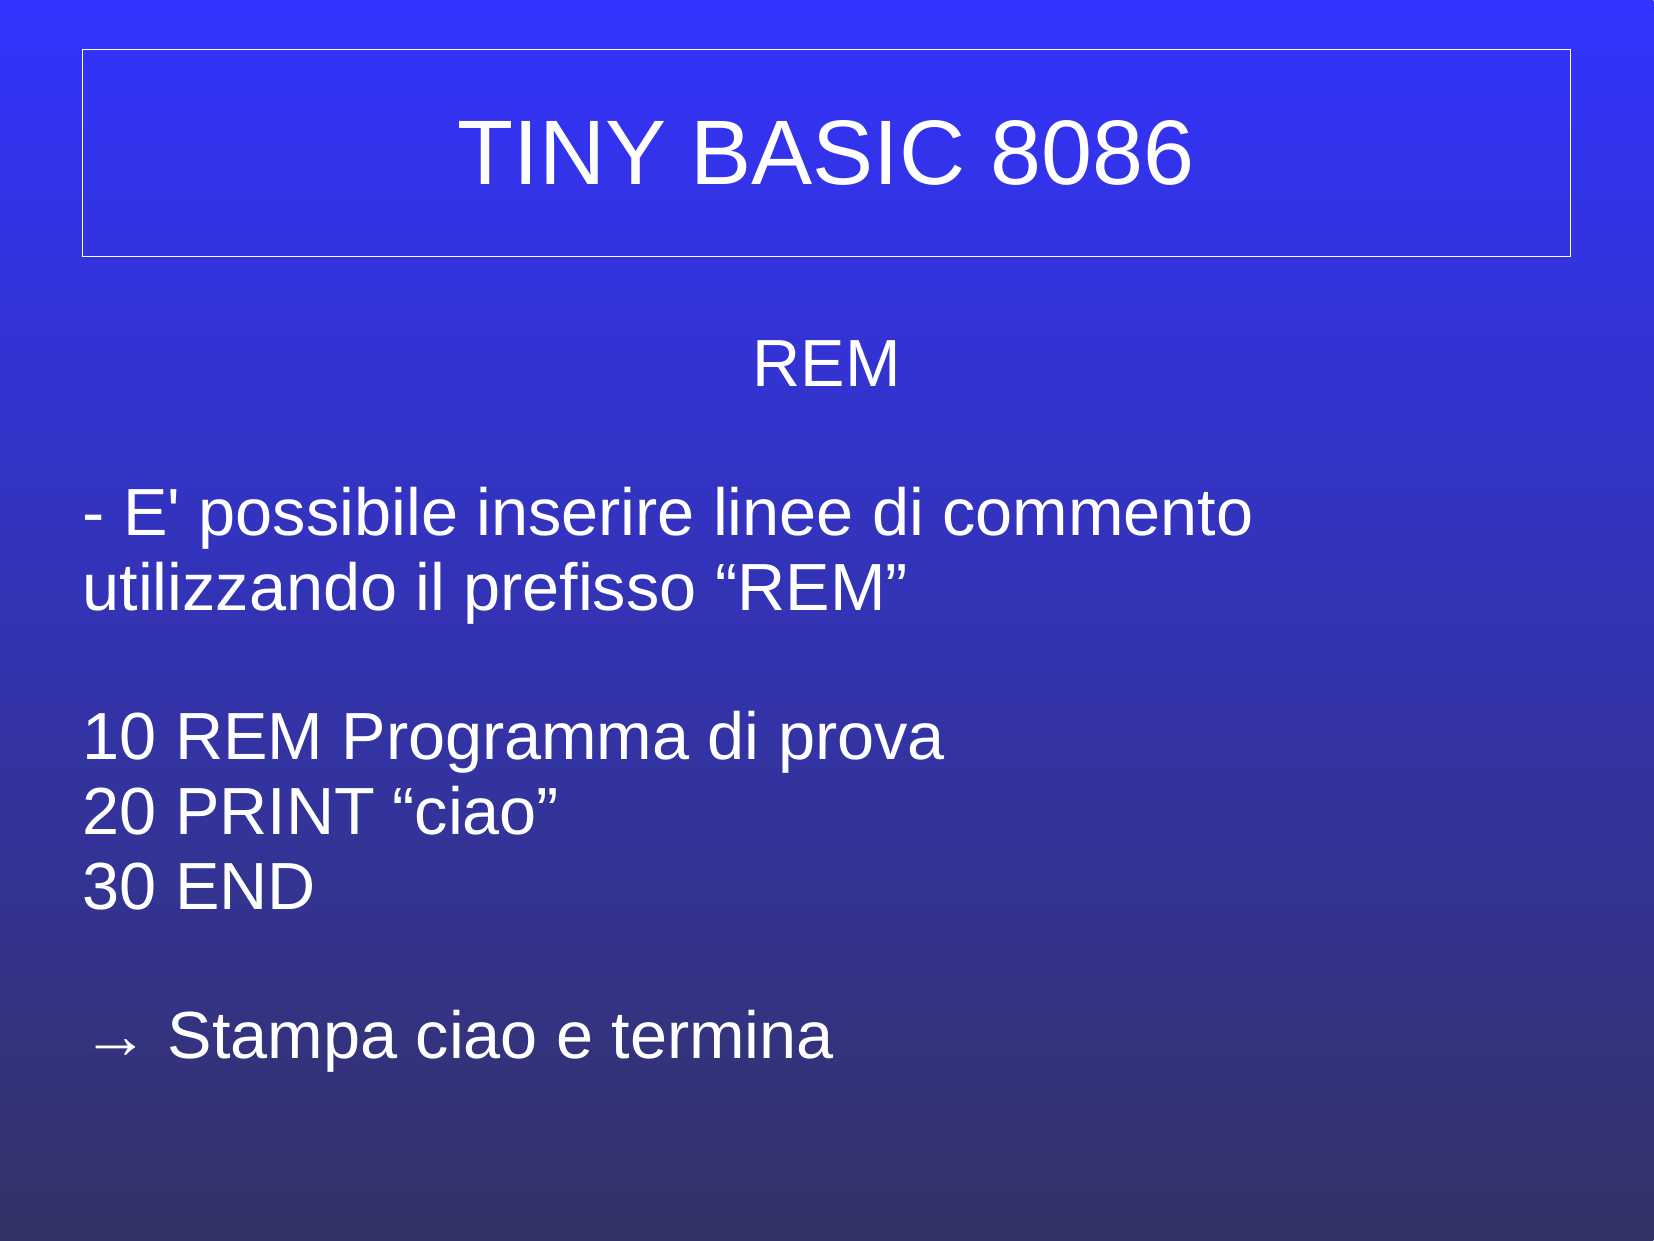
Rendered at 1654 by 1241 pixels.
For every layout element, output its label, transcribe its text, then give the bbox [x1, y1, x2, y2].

subtitle REM - E' possibile inserire linee di commento utilizzando il prefisso “REM” 10 REM Programma di prova 20 PRINT “ciao” 30 END → Stampa ciao e termina [82, 288, 1571, 1111]
title TINY BASIC 8086 [82, 49, 1571, 257]
